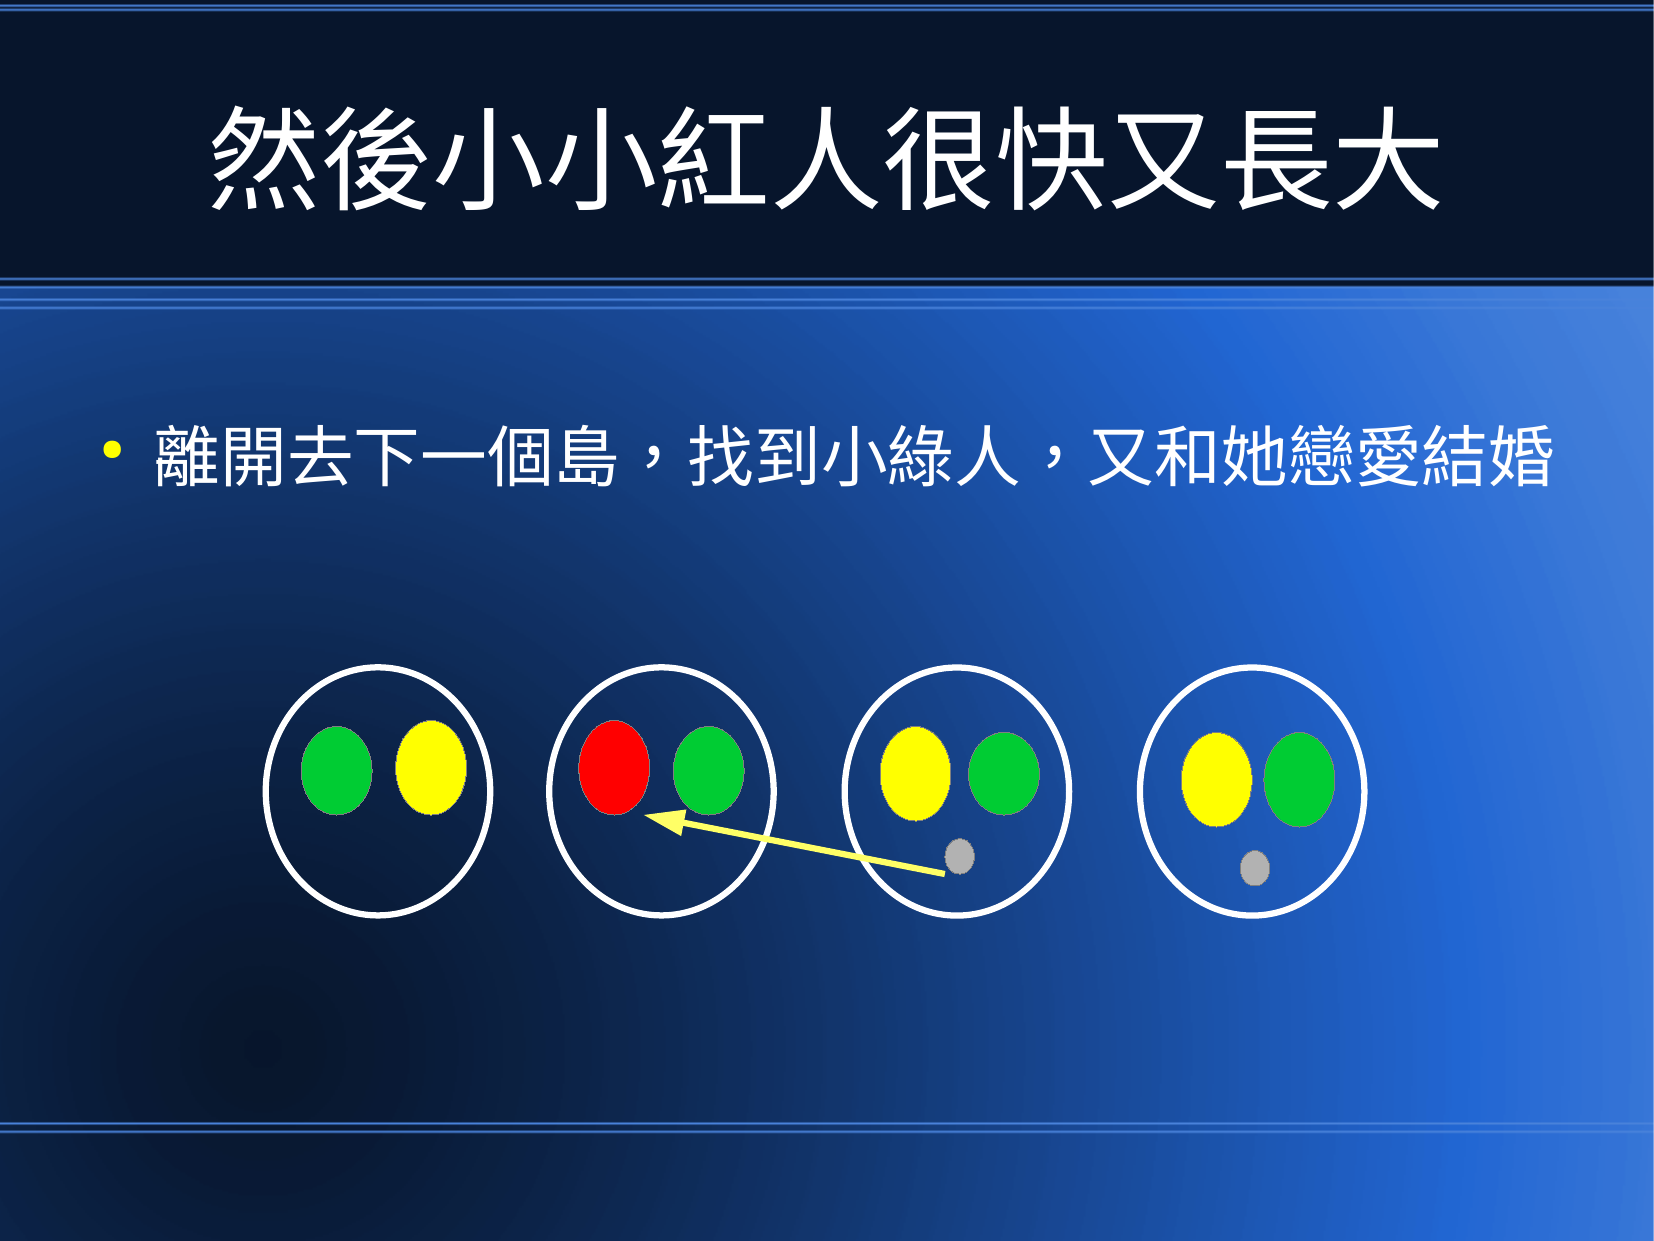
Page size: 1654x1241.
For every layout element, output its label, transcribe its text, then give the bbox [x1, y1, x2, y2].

text_box [944, 838, 975, 875]
picture [0, 0, 1654, 1241]
text_box [1181, 732, 1253, 828]
list 離開去下一個島，找到小綠人，又和她戀愛結婚 [82, 355, 1571, 1241]
title 然後小小紅人很快又長大 [82, 49, 1571, 257]
text_box [1263, 732, 1335, 828]
text_box [578, 720, 650, 816]
text_box [880, 726, 951, 822]
text_box [395, 720, 467, 816]
text_box [301, 726, 373, 816]
text_box [1240, 850, 1270, 886]
text_box [673, 726, 745, 816]
text_box [968, 732, 1040, 816]
